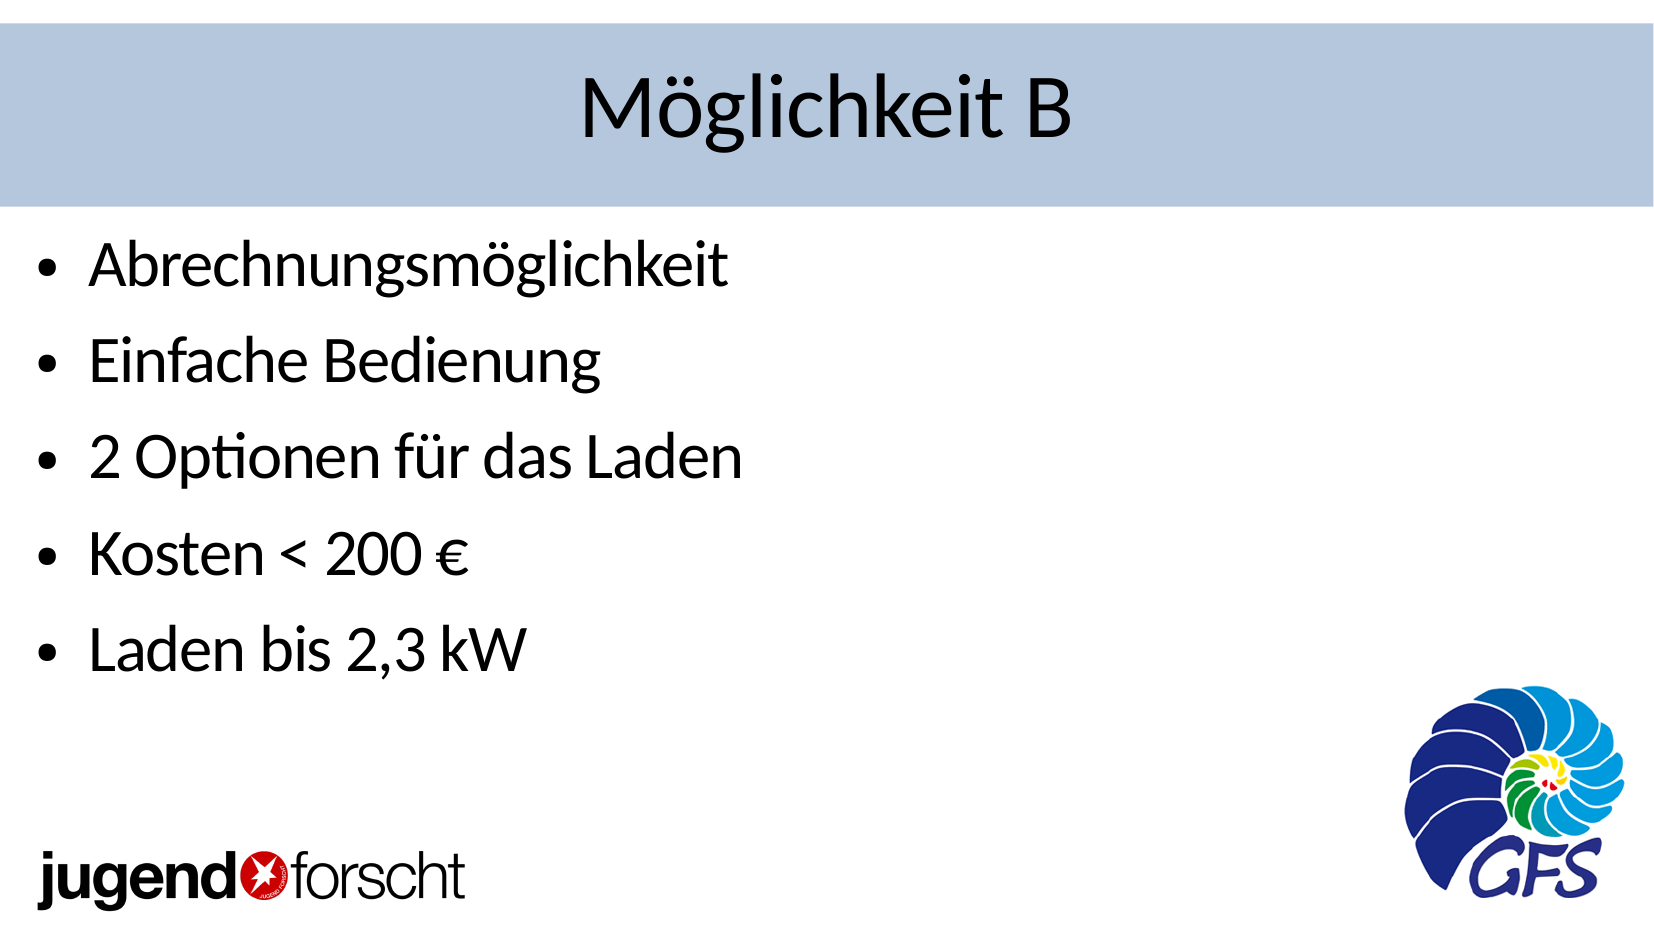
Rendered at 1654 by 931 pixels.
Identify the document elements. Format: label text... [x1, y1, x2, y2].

picture [29, 846, 473, 916]
title Möglichkeit B [0, 23, 1654, 207]
picture [1387, 679, 1643, 916]
list Abrechnungsmöglichkeit Einfache Bedienung 2 Optionen für das Laden Kosten < 200 € Laden bis 2,3 kW [17, 236, 1418, 827]
